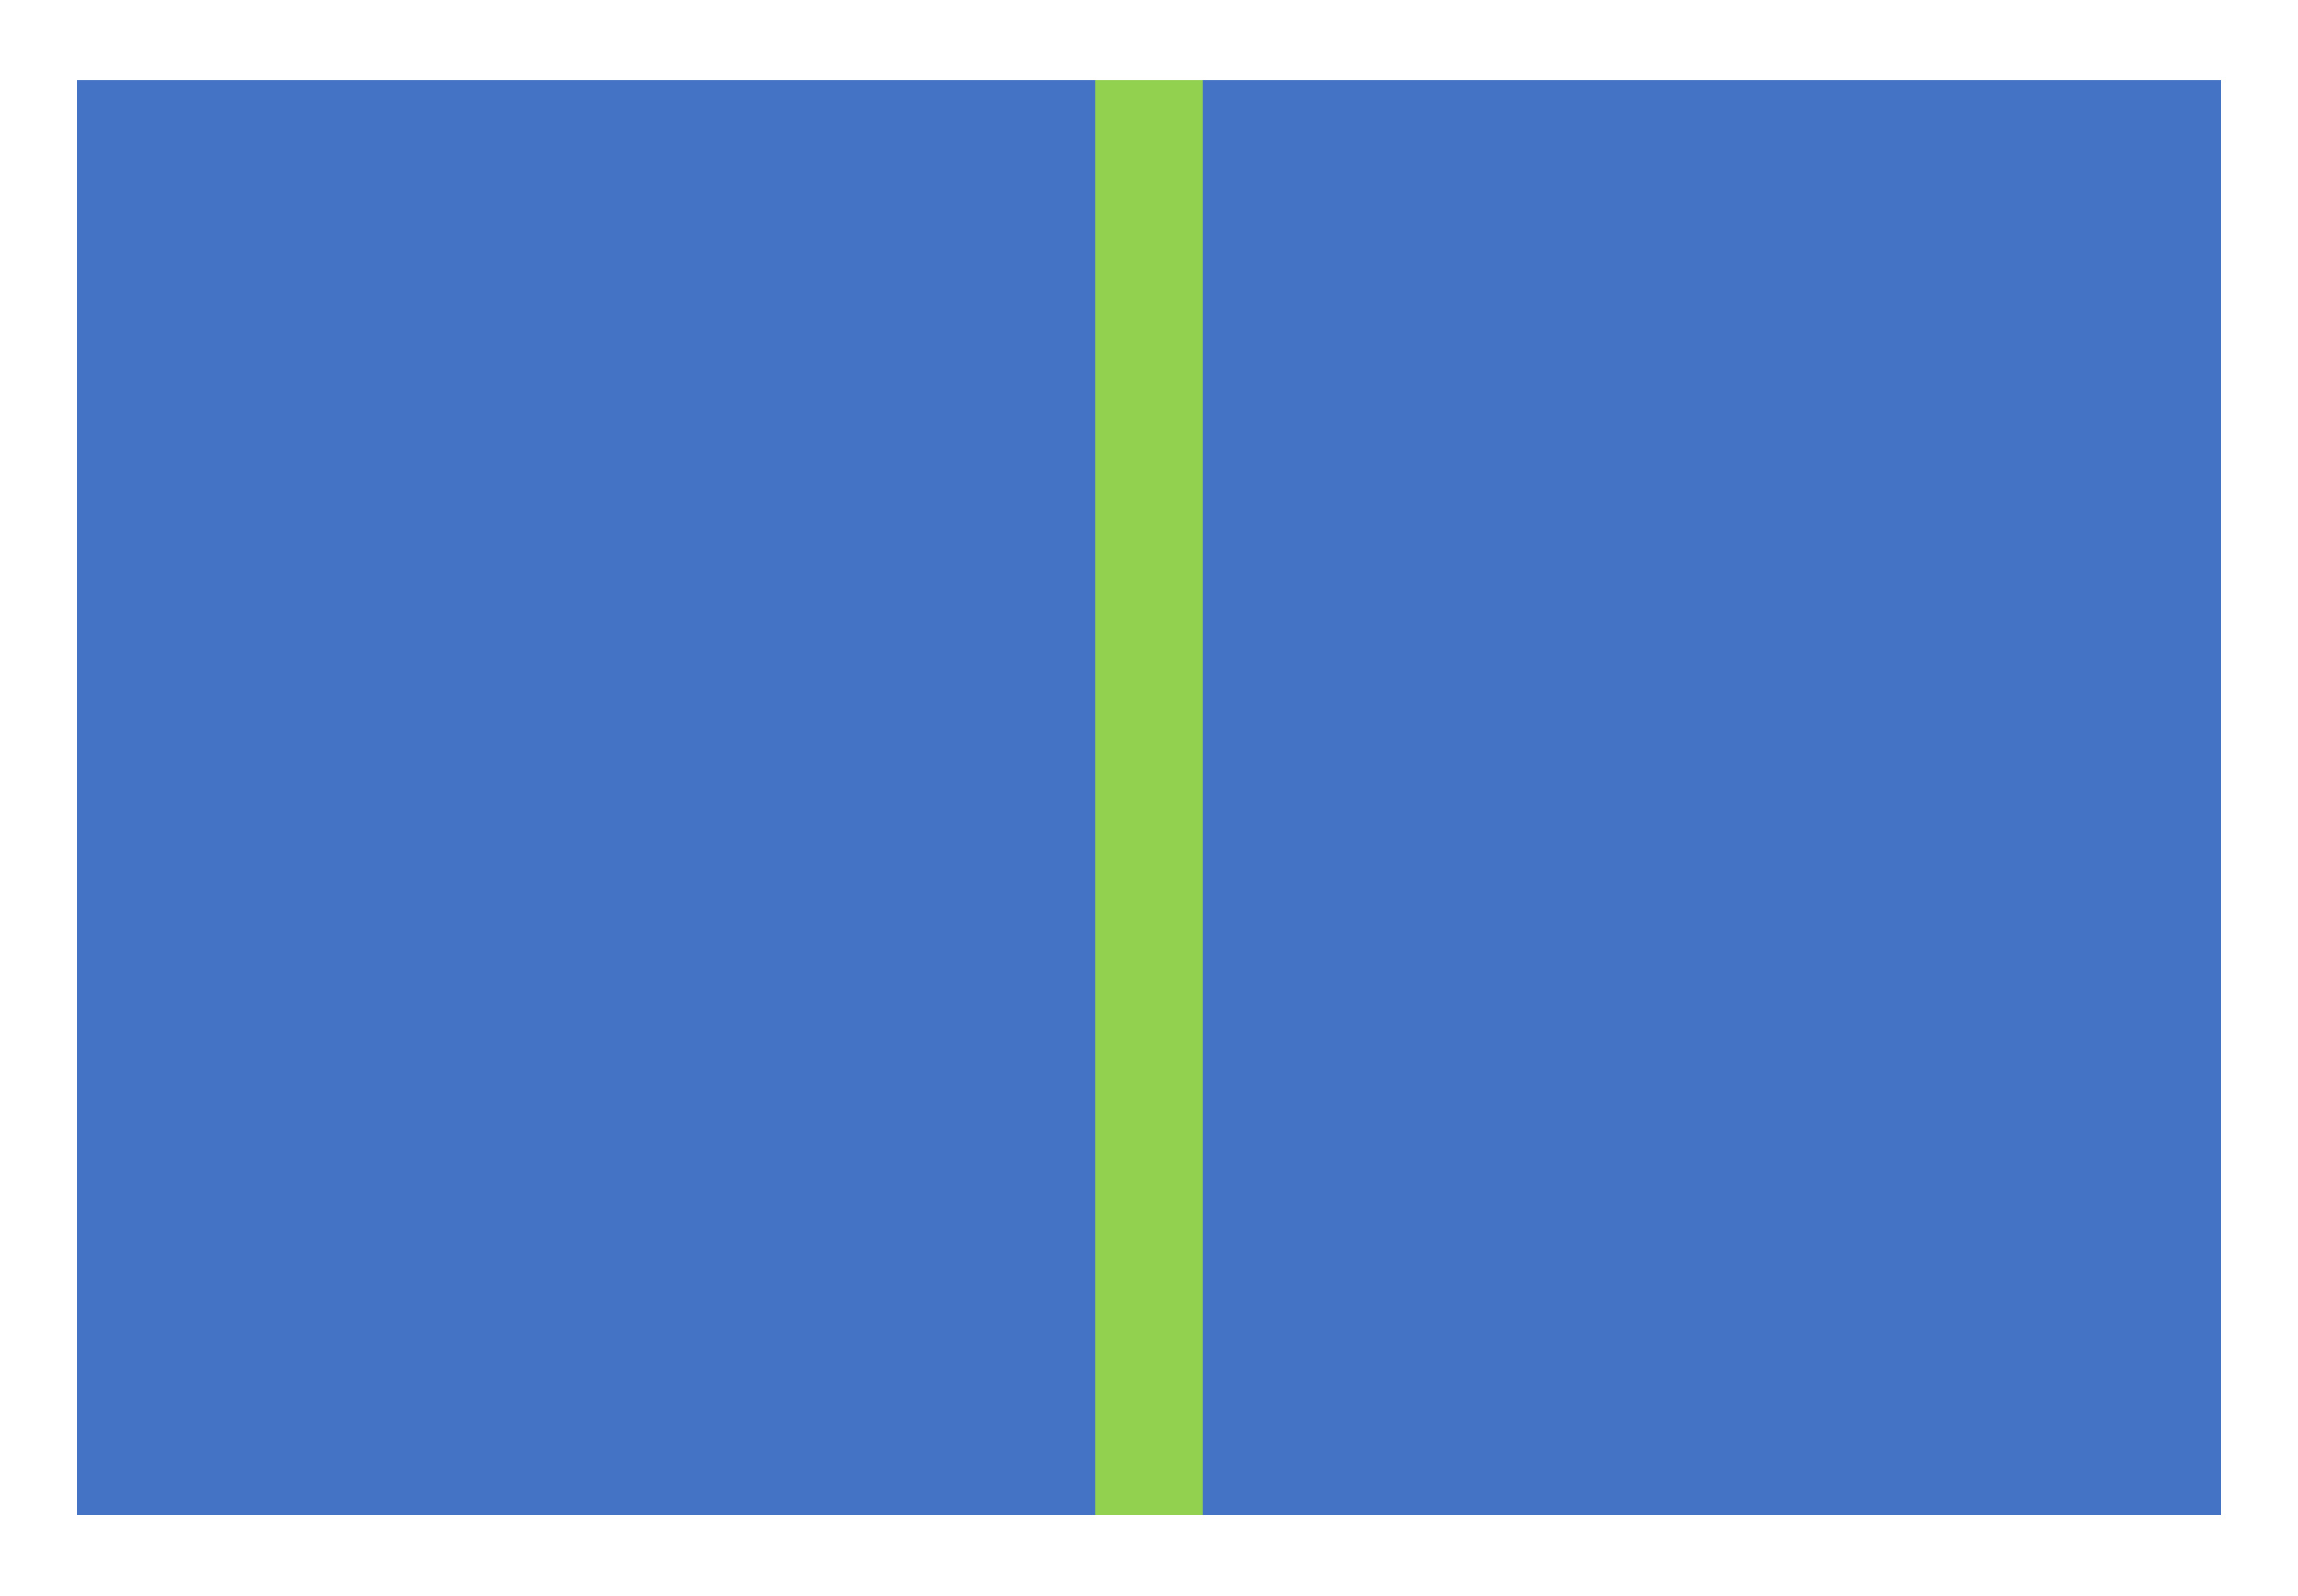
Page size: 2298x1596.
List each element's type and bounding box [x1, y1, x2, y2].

text_box [77, 80, 2221, 1515]
